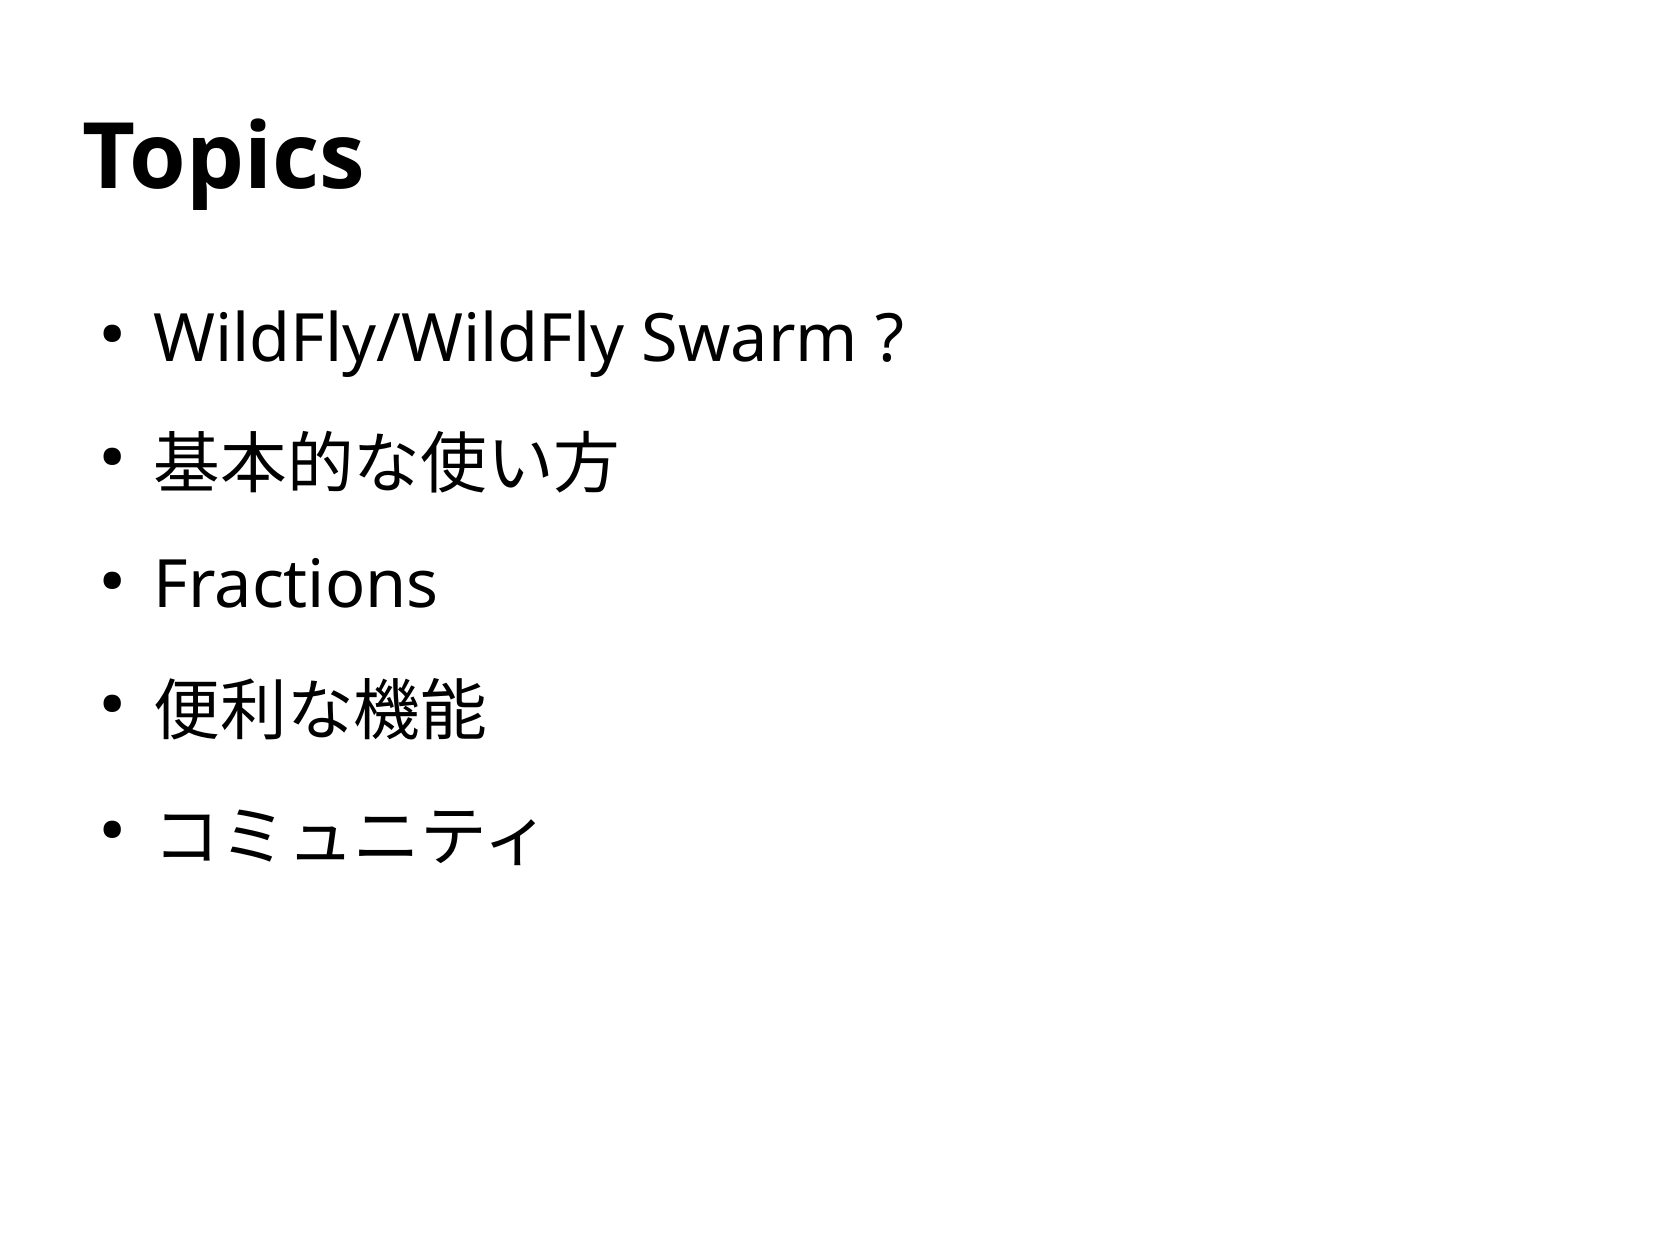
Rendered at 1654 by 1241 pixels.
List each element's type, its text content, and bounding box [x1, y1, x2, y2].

title Topics [82, 49, 1571, 257]
list WildFly/WildFly Swarm ? 基本的な使い方 Fractions 便利な機能 コミュニティ [82, 290, 1571, 1010]
